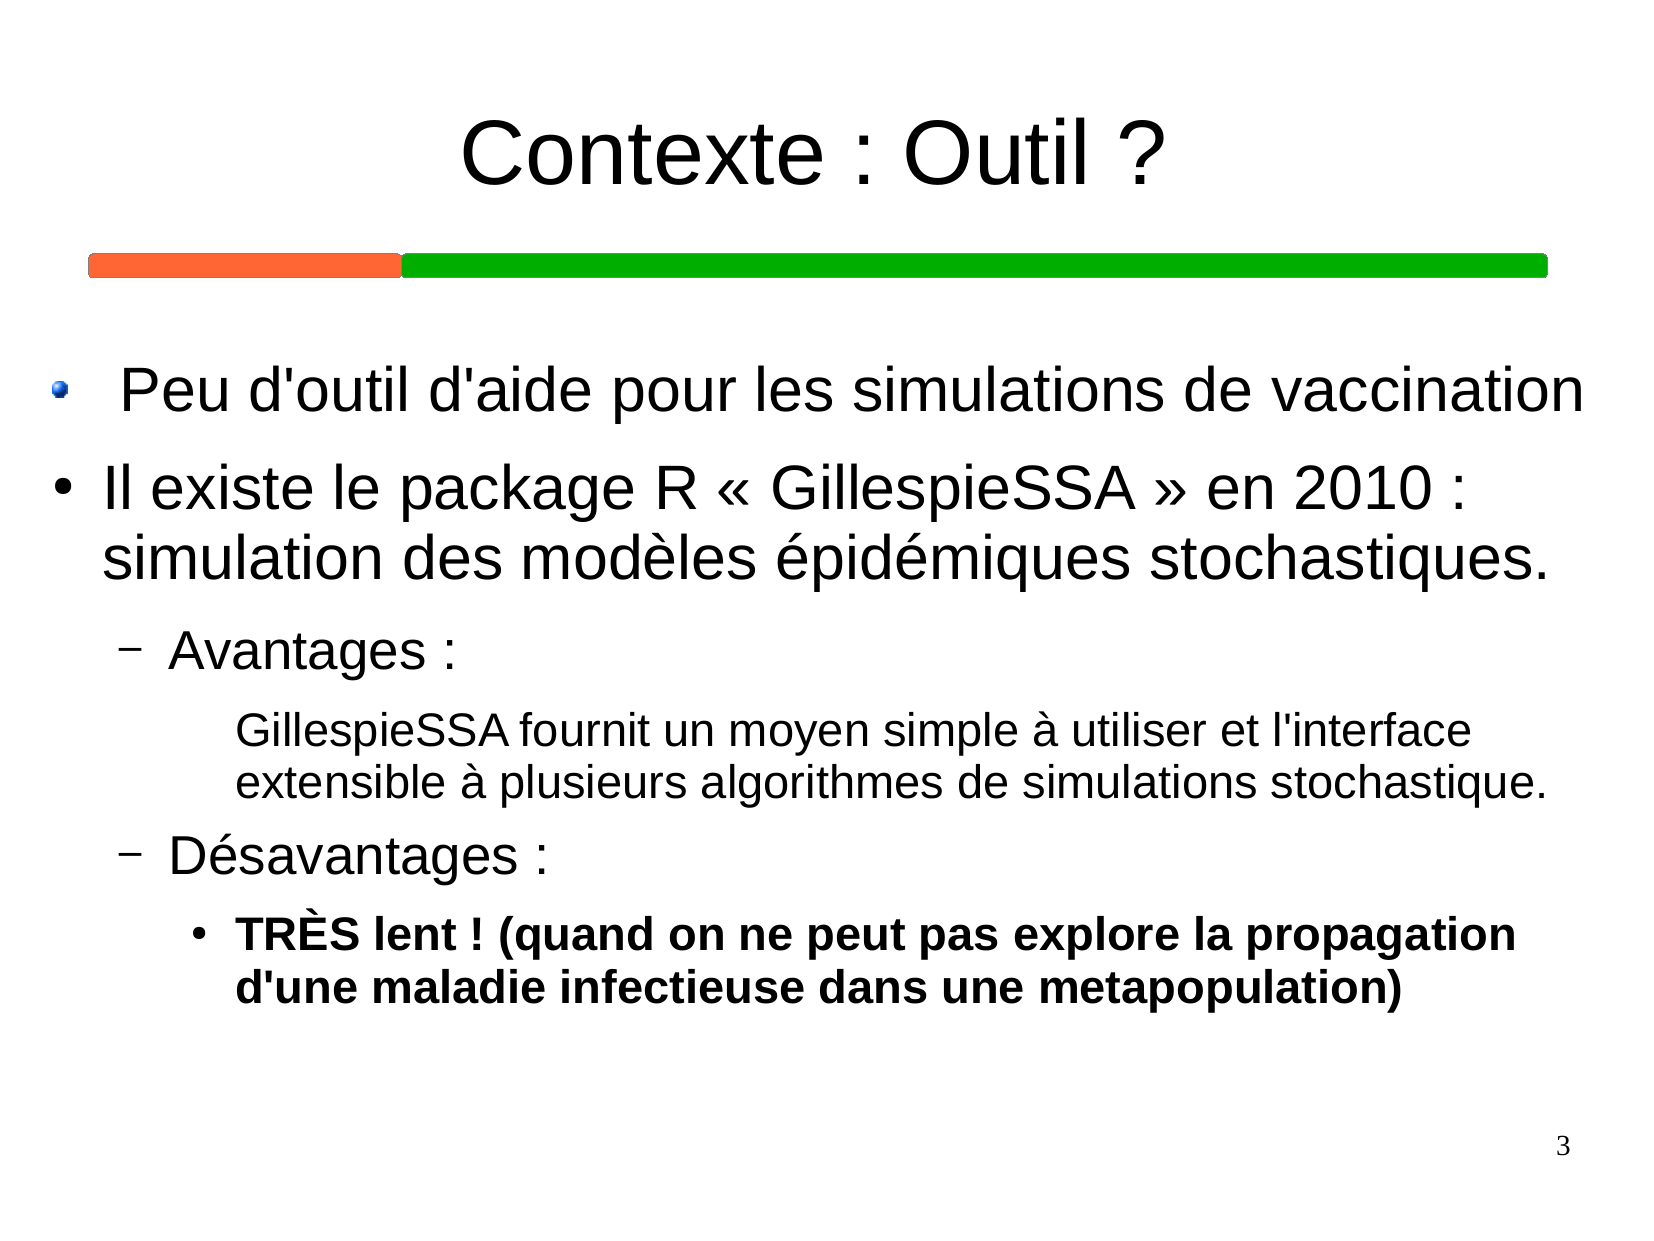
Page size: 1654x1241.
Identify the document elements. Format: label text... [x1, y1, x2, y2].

list Peu d'outil d'aide pour les simulations de vaccination Il existe le package R « GillespieSSA » en 2010 : simulation des modèles épidémiques stochastiques. Avantages : GillespieSSA fournit un moyen simple à utiliser et l'interface extensible à plusieurs algorithmes de simulations stochastique. Désavantages : TRÈS lent ! (quand on ne peut pas explore la propagation d'une maladie infectieuse dans une metapopulation) [35, 354, 1595, 1081]
title Contexte : Outil ? [82, 49, 1571, 257]
text_box [88, 253, 1548, 278]
